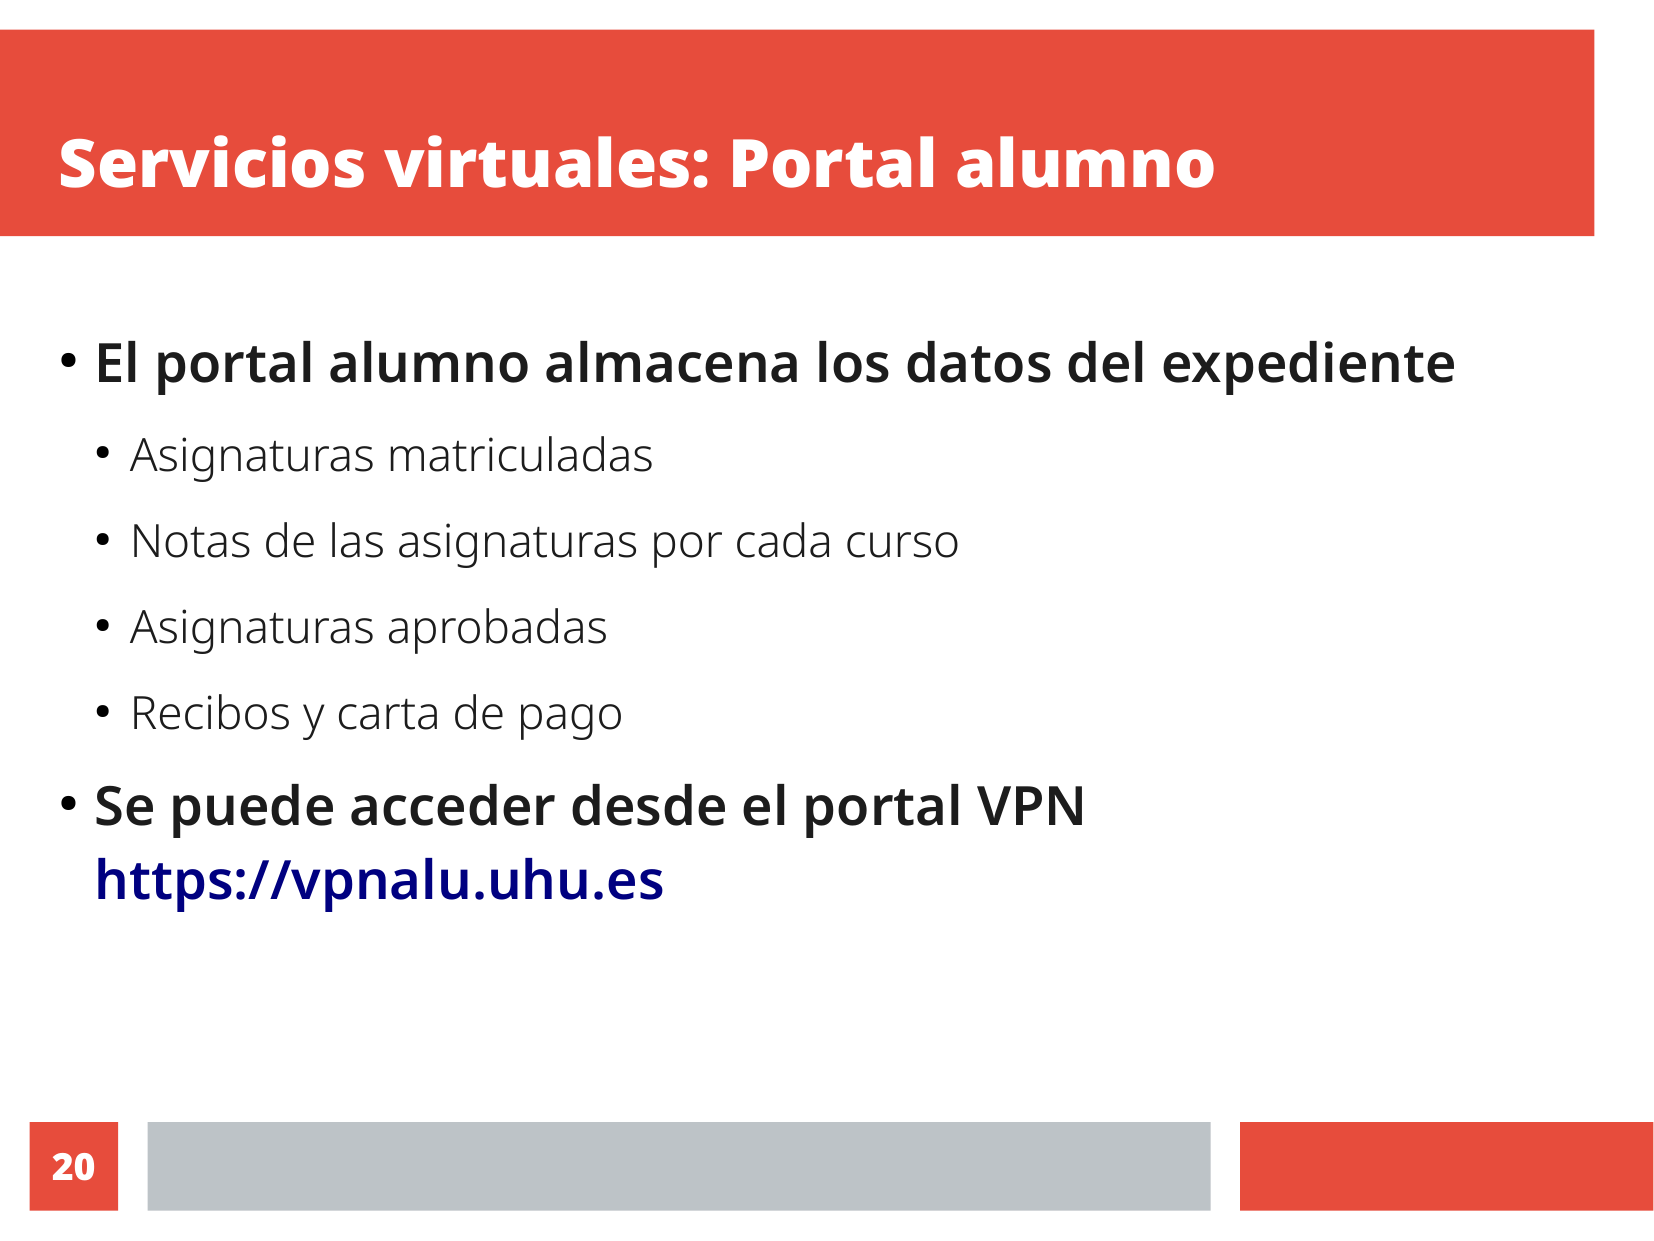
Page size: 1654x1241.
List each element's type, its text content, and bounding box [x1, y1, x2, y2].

title Servicios virtuales: Portal alumno [59, 59, 1595, 207]
list El portal alumno almacena los datos del expediente Asignaturas matriculadas Notas de las asignaturas por cada curso Asignaturas aprobadas Recibos y carta de pago Se puede acceder desde el portal VPN https://vpnalu.uhu.es [59, 324, 1565, 1093]
